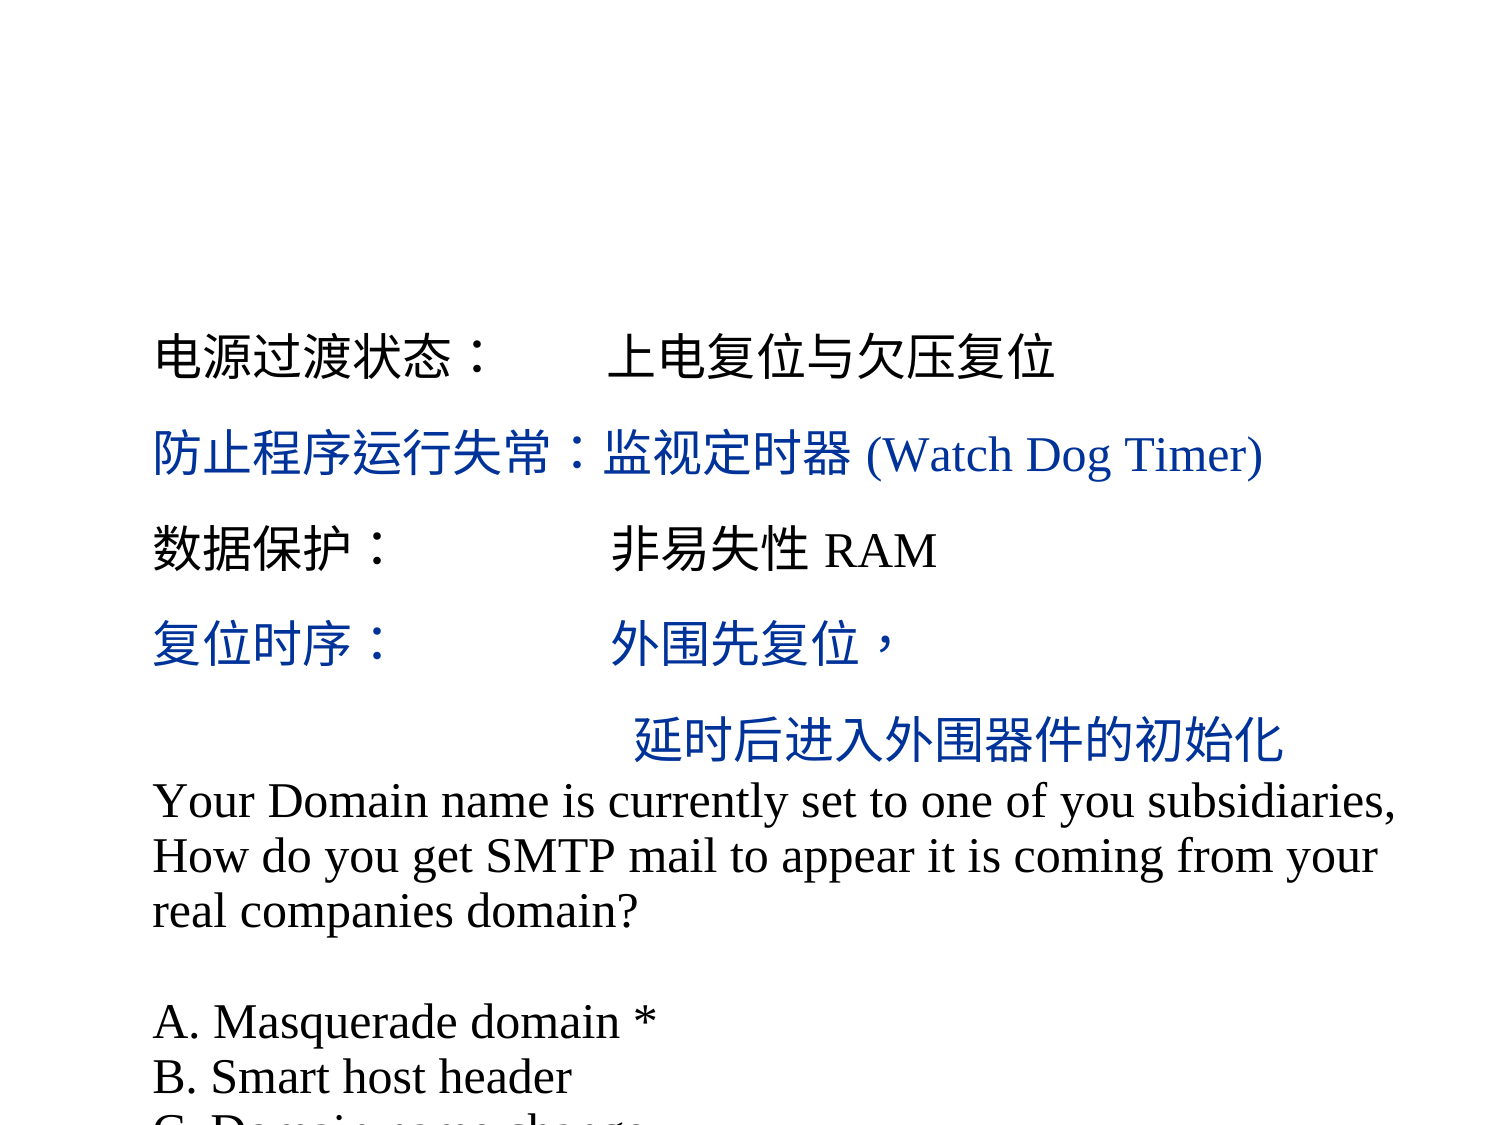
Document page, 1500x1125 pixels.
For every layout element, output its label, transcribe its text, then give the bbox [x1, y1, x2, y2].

text_box 电源过渡状态： 上电复位与欠压复位 防止程序运行失常：监视定时器(Watch Dog Timer) 数据保护： 非易失性RAM 复位时序： 外围先复位， 延时后进入外围器件的初始化 Your Domain name is currently set to one of you subsidiaries, How do you get SMTP mail to appear it is coming from your real companies domain? A. Masquerade domain * B. Smart host header C. Domain name change [137, 287, 1438, 1125]
